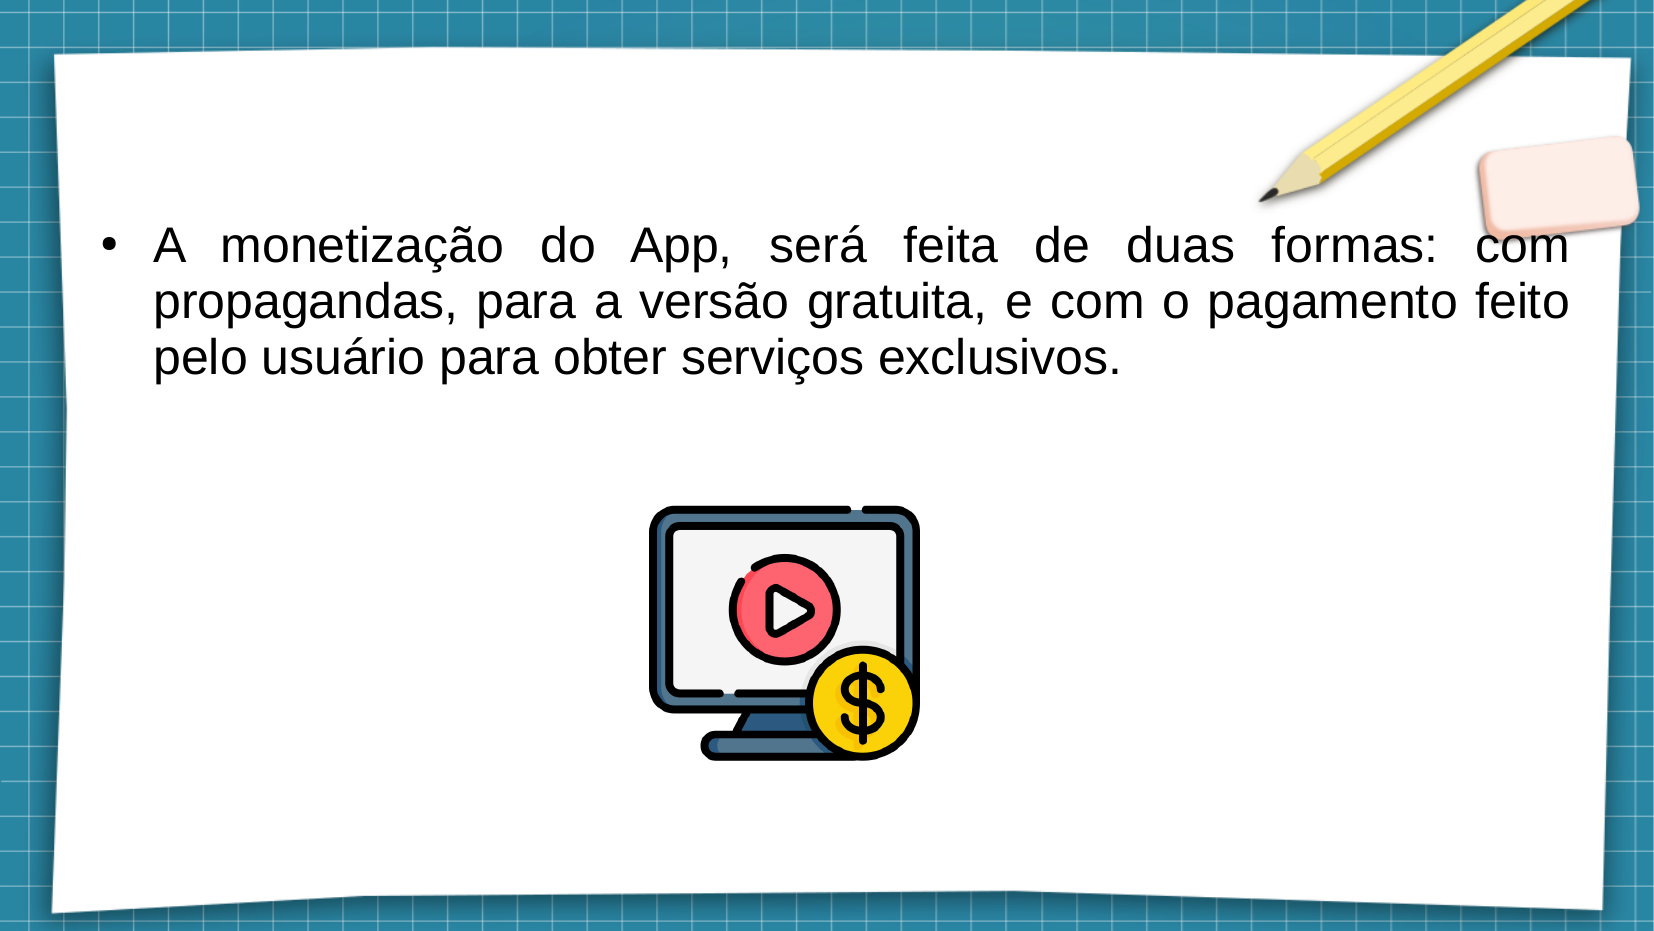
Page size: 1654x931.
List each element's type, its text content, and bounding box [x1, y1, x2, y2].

picture [0, 0, 1654, 931]
list A monetização do App, será feita de duas formas: com propagandas, para a versão gratuita, e com o pagamento feito pelo usuário para obter serviços exclusivos. [82, 217, 1571, 758]
